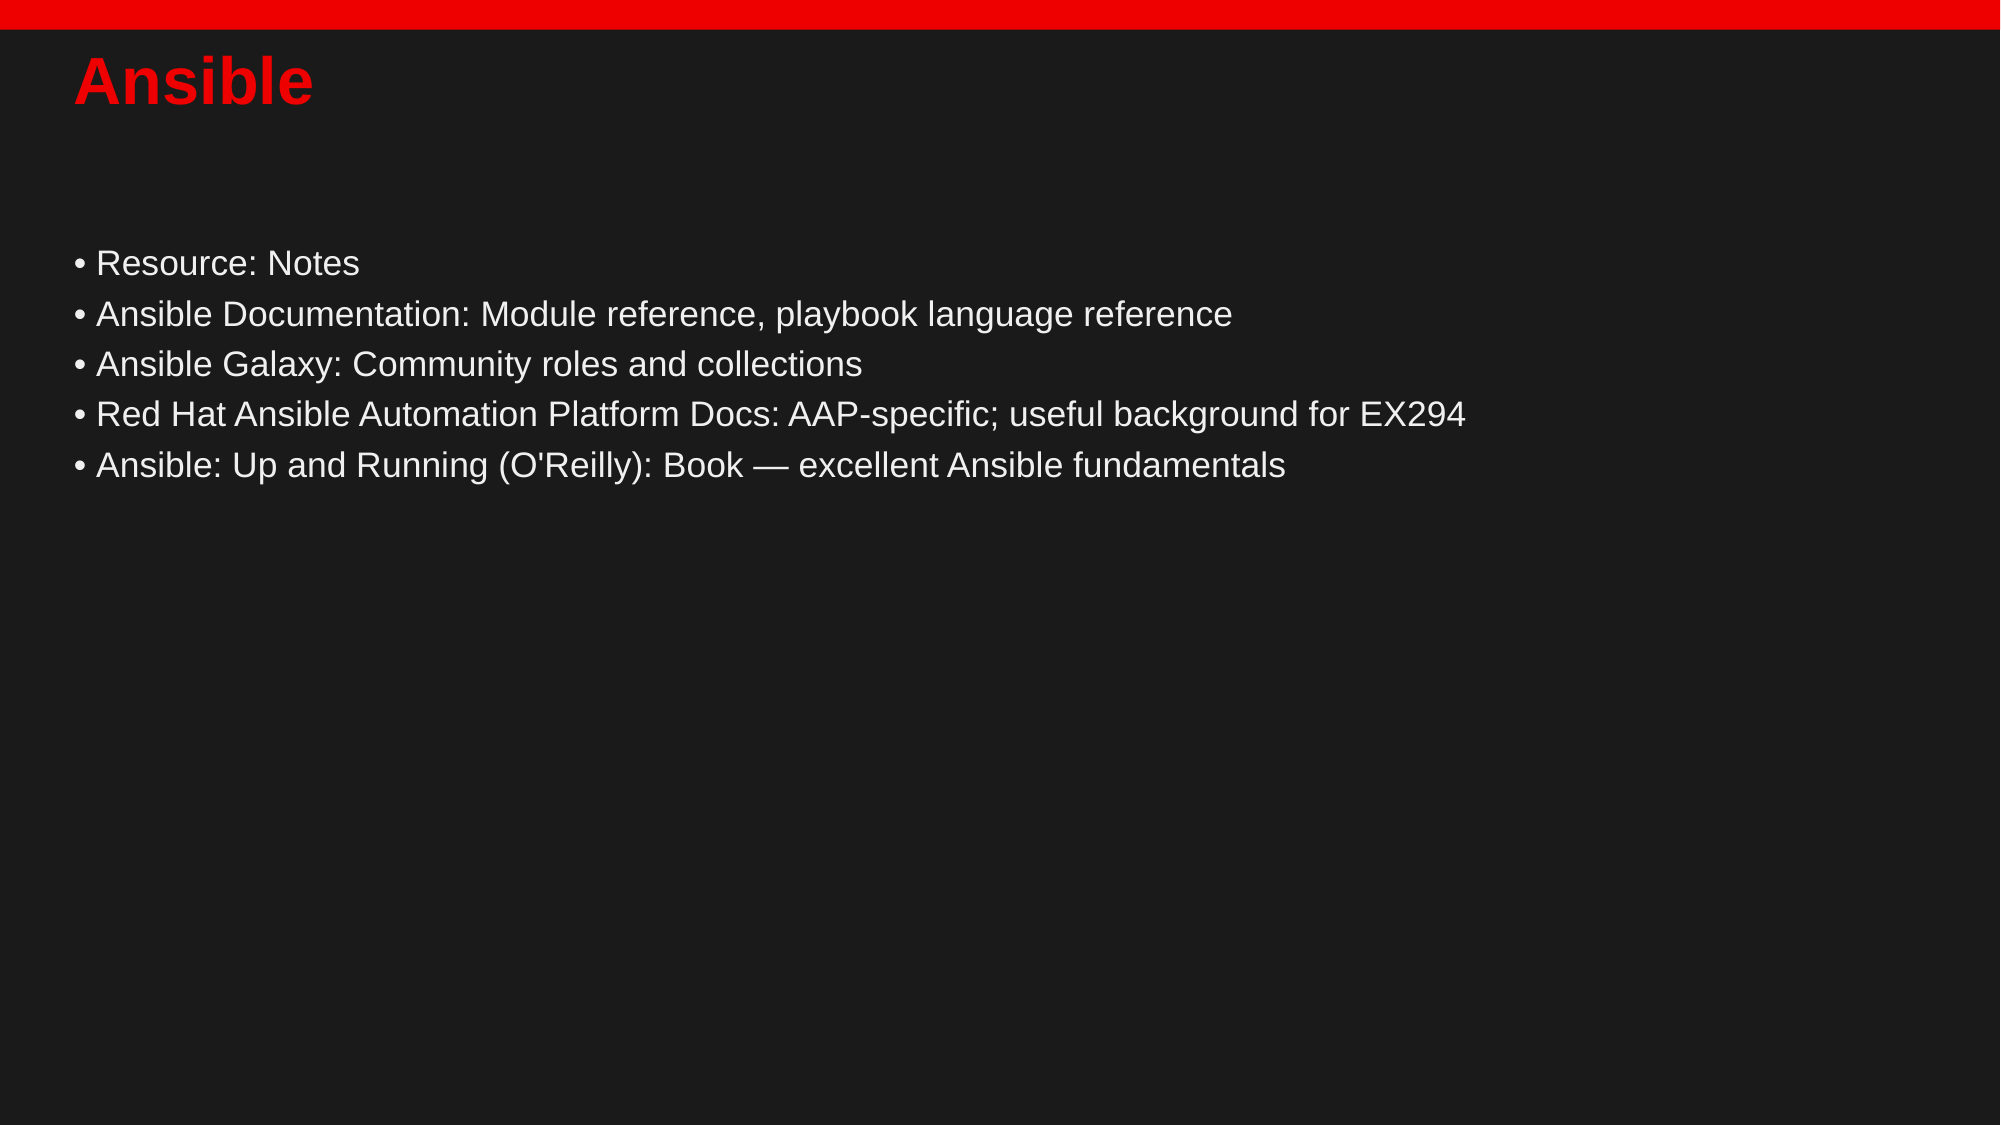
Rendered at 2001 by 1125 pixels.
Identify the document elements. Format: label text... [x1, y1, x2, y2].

text_box Ansible [59, 36, 1942, 208]
text_box • Resource: Notes • Ansible Documentation: Module reference, playbook language reference • Ansible Galaxy: Community roles and collections • Red Hat Ansible Automation Platform Docs: AAP-specific; useful background for EX294 • Ansible: Up and Running (O'Reilly): Book — excellent Ansible fundamentals [59, 236, 1942, 1037]
text_box [0, 0, 2001, 30]
